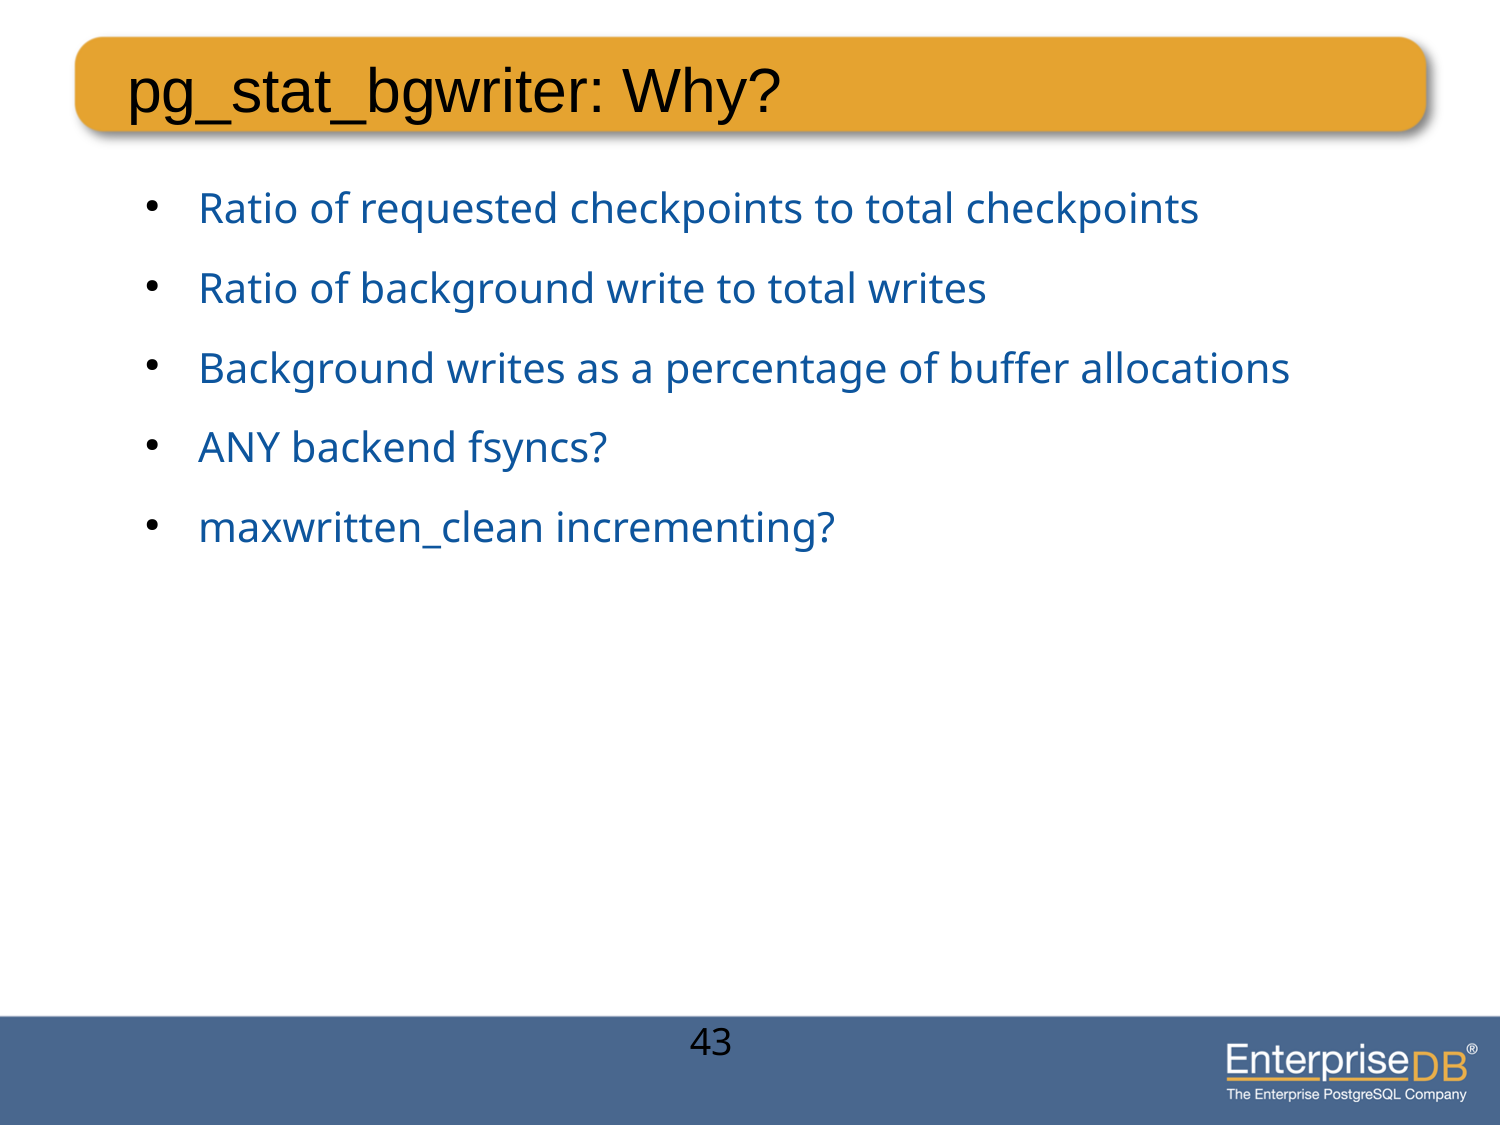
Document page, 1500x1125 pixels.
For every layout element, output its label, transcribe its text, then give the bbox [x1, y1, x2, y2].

picture [0, 0, 1500, 1125]
slide_number <number> [675, 1010, 825, 1125]
title pg_stat_bgwriter: Why? [112, 37, 1388, 138]
list Ratio of requested checkpoints to total checkpoints Ratio of background write to total writes Background writes as a percentage of buffer allocations ANY backend fsyncs? maxwritten_clean incrementing? [112, 174, 1388, 963]
